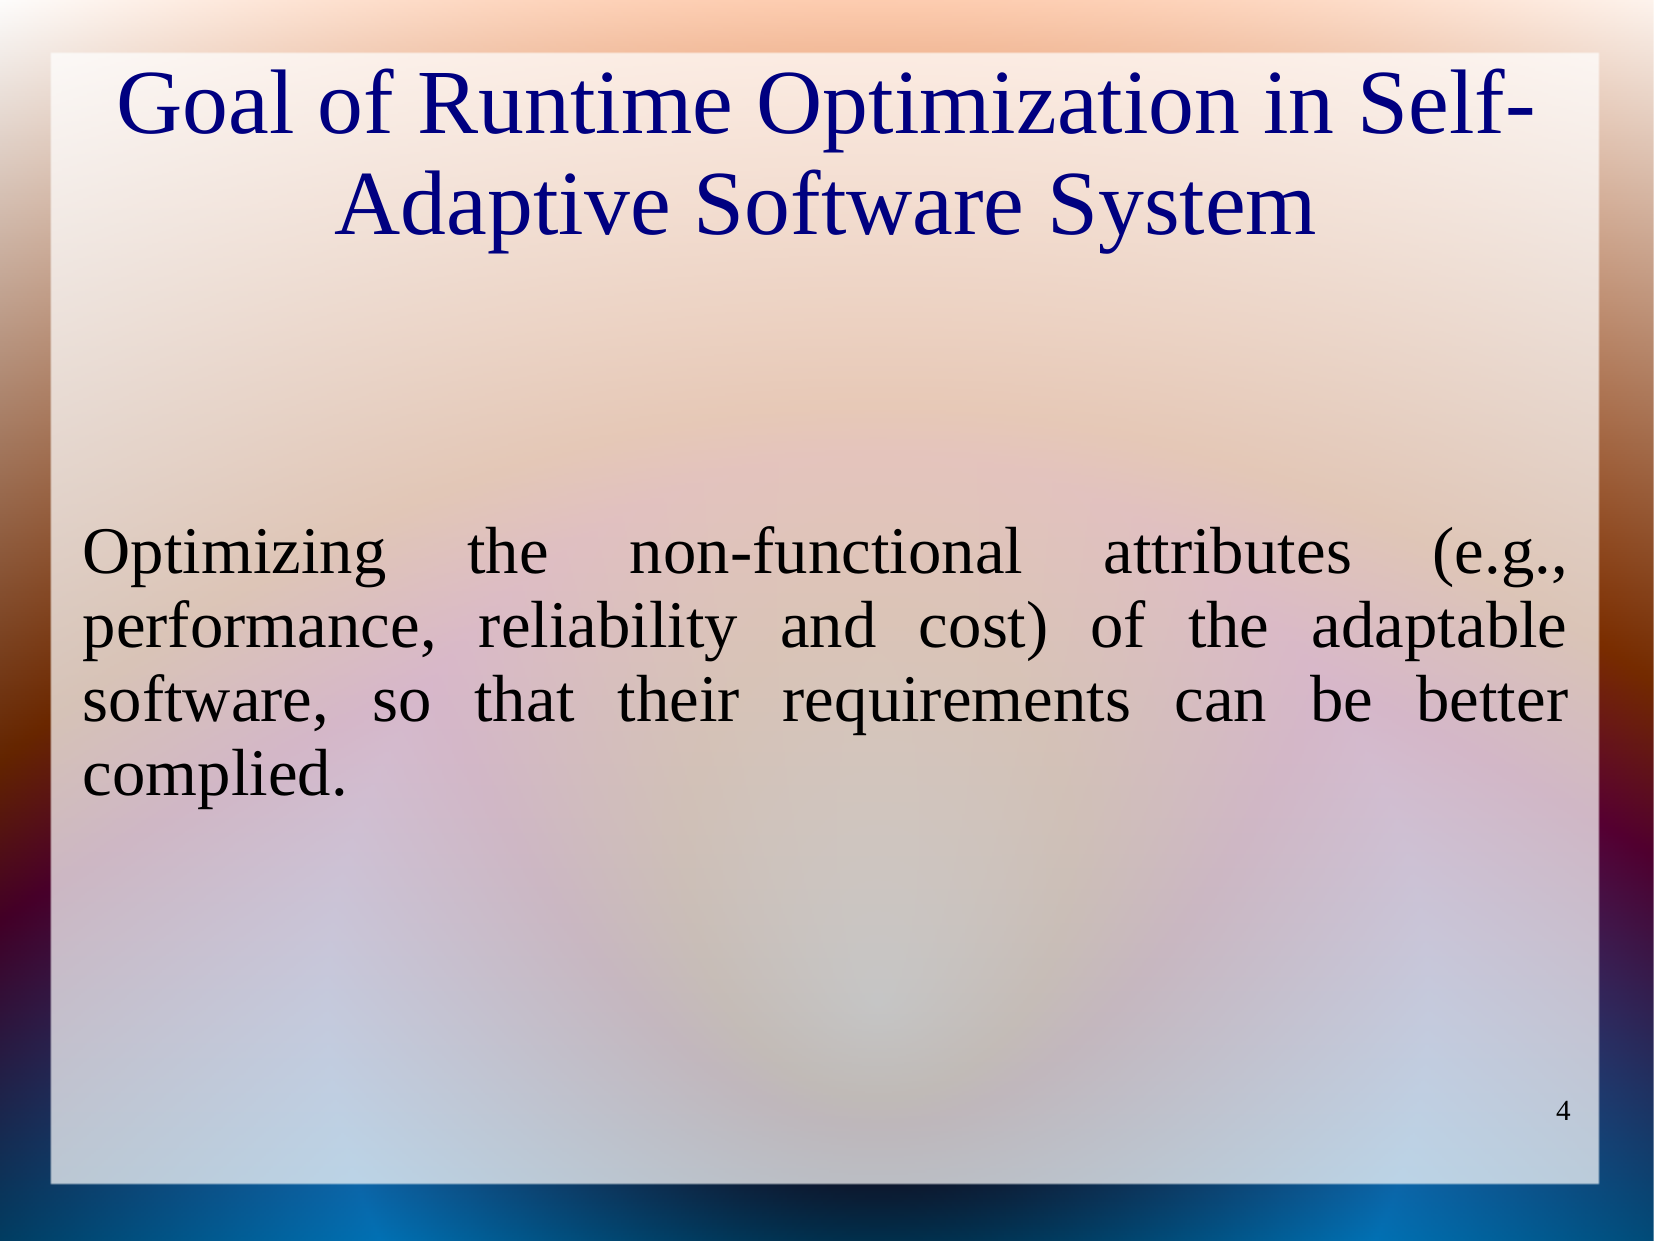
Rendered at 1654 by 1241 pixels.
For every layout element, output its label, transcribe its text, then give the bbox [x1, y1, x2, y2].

title Goal of Runtime Optimization in Self-Adaptive Software System [82, 49, 1571, 257]
picture [0, 0, 1654, 1241]
text_box Optimizing the non-functional attributes (e.g., performance, reliability and cost) of the adaptable software, so that their requirements can be better complied. [82, 290, 1571, 1034]
